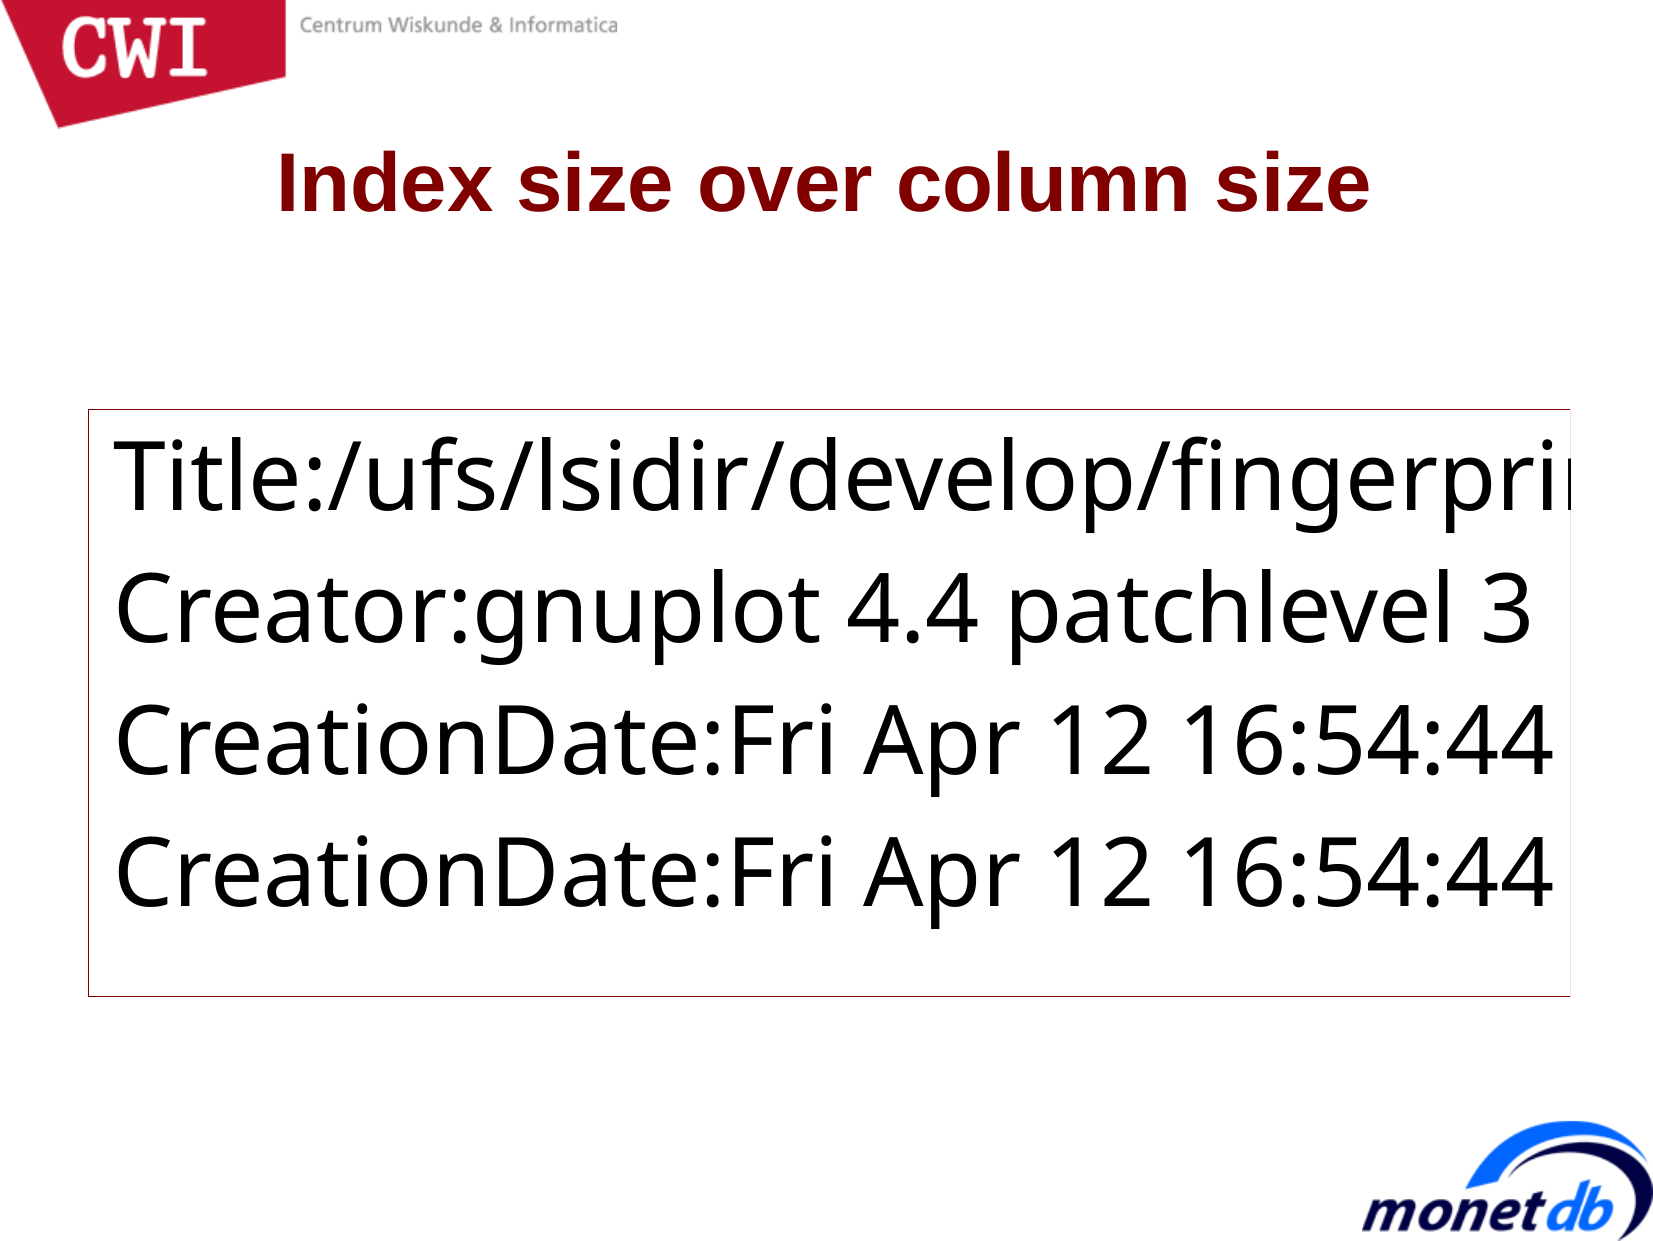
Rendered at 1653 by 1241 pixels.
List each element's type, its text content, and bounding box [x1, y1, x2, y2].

picture [0, 0, 691, 129]
picture [1362, 1118, 1653, 1241]
picture [82, 402, 1571, 997]
title Index size over column size [37, 78, 1613, 287]
